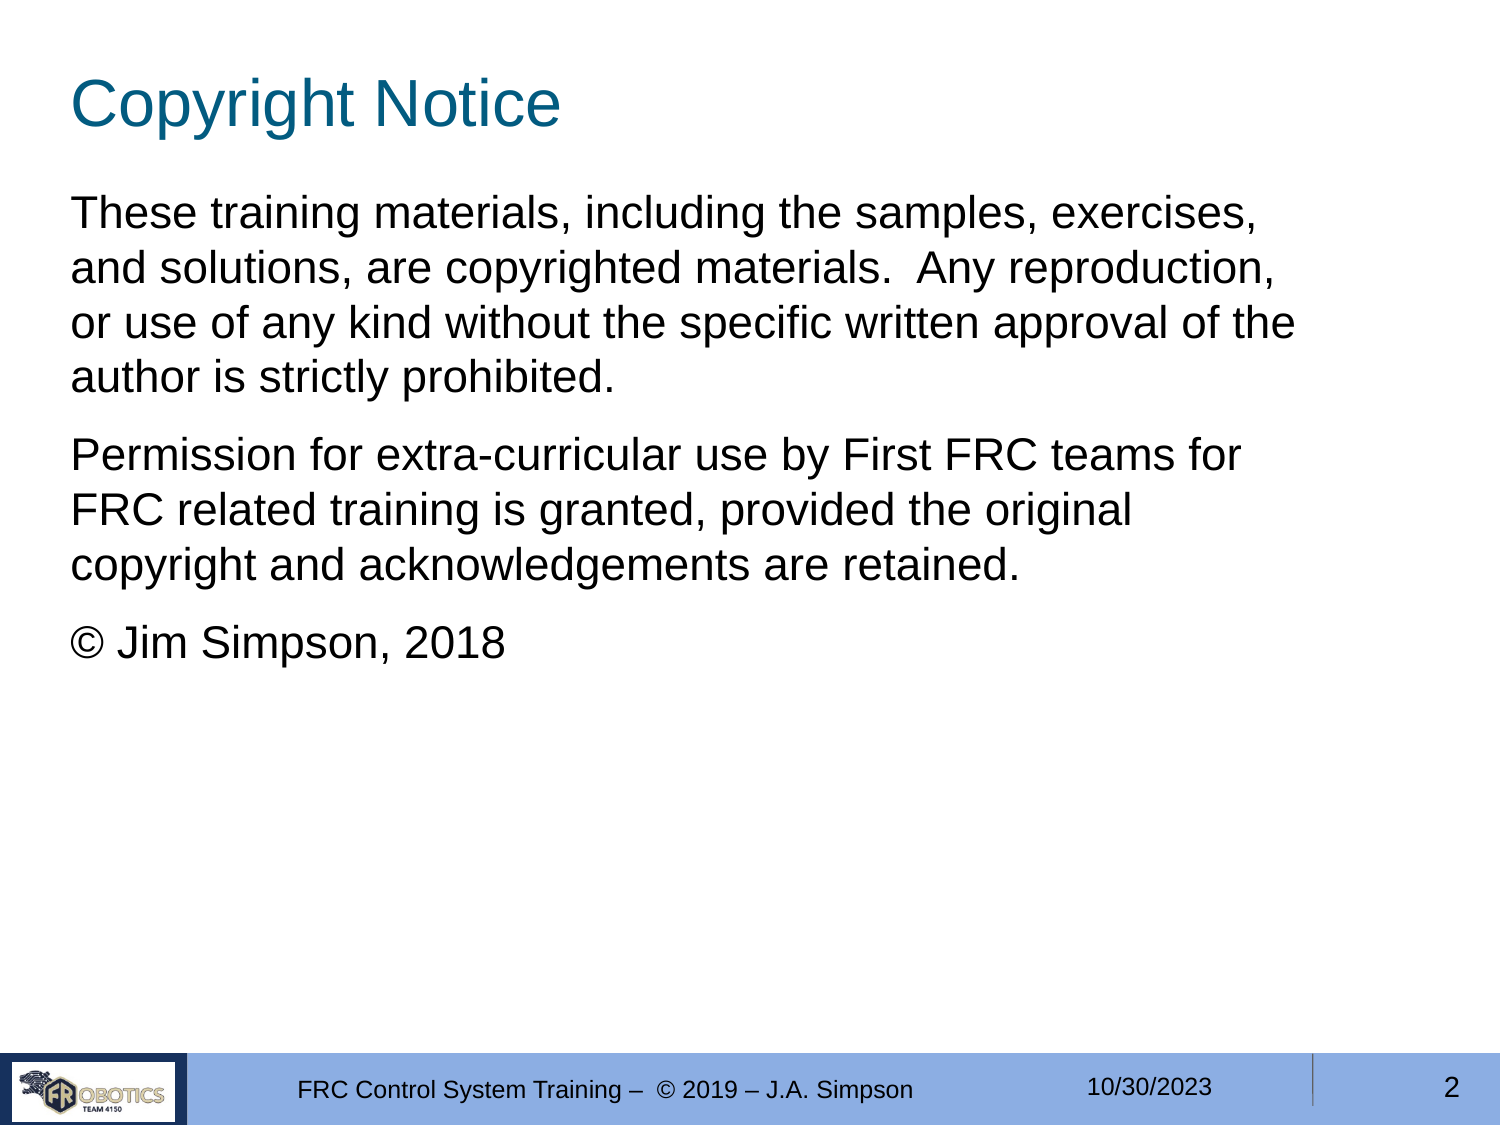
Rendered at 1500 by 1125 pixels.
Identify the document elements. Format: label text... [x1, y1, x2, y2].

slide_number <number> [1337, 1072, 1475, 1100]
title Copyright Notice [55, 52, 1443, 148]
footer FRC Control System Training – © 2019 – J.A. Simpson [225, 1074, 988, 1103]
picture [12, 1062, 175, 1122]
slide_number 10/30/2023 [1012, 1071, 1288, 1100]
list These training materials, including the samples, exercises, and solutions, are copyrighted materials. Any reproduction, or use of any kind without the specific written approval of the author is strictly prohibited. Permission for extra-curricular use by First FRC teams for FRC related training is granted, provided the original copyright and acknowledgements are retained. © Jim Simpson, 2018 [55, 174, 1340, 973]
